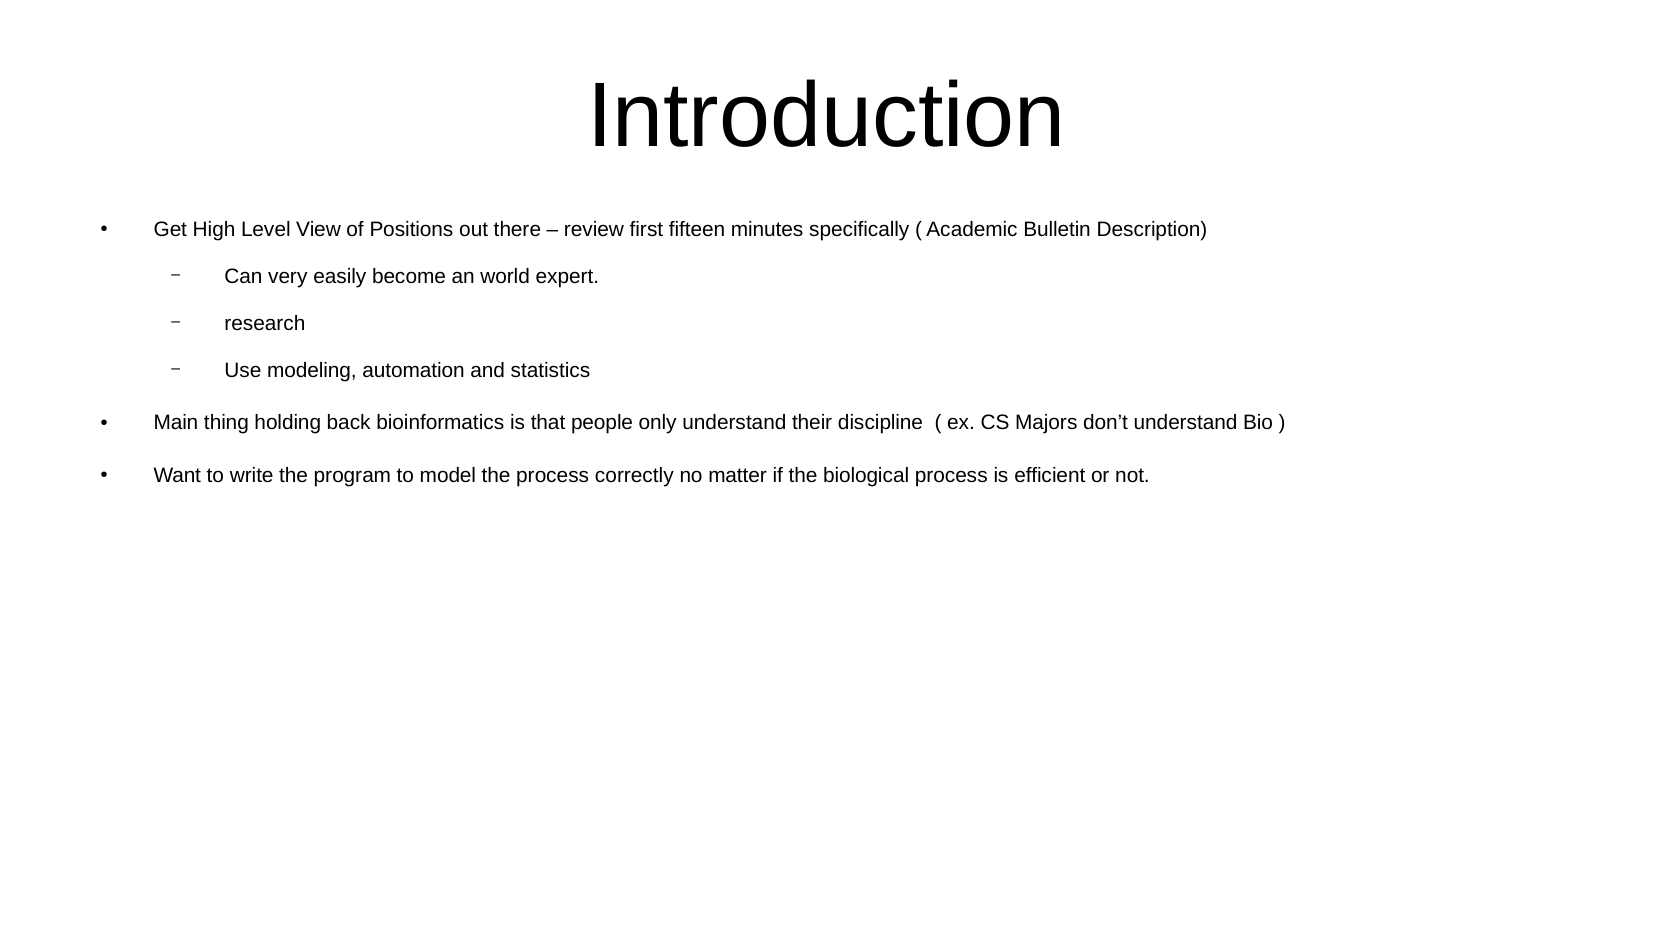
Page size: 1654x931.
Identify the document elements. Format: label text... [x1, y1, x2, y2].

list Get High Level View of Positions out there – review first fifteen minutes specifically ( Academic Bulletin Description) Can very easily become an world expert. research Use modeling, automation and statistics Main thing holding back bioinformatics is that people only understand their discipline ( ex. CS Majors don’t understand Bio ) Want to write the program to model the process correctly no matter if the biological process is efficient or not. [82, 217, 1636, 916]
title Introduction [82, 37, 1571, 193]
